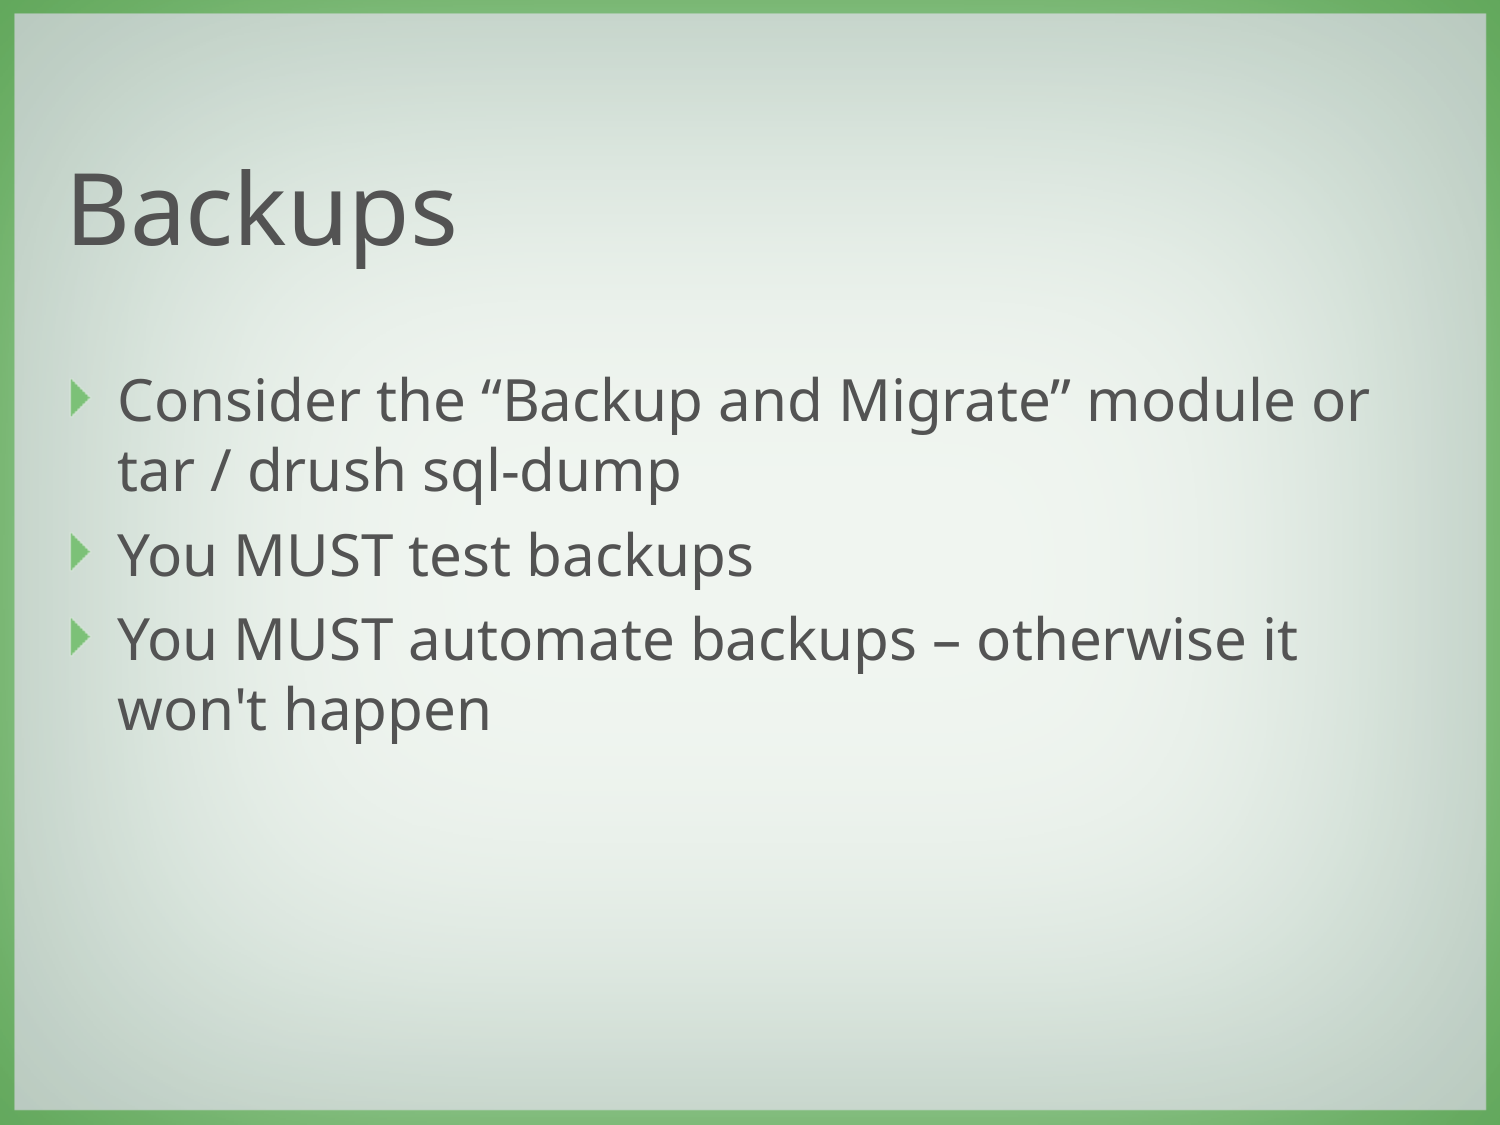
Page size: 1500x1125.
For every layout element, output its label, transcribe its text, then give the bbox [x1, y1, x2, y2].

list Consider the “Backup and Migrate” module or tar / drush sql-dump You MUST test backups You MUST automate backups – otherwise it won't happen [46, 355, 1453, 1006]
picture [0, 0, 1500, 1125]
title Backups [50, 137, 1457, 274]
